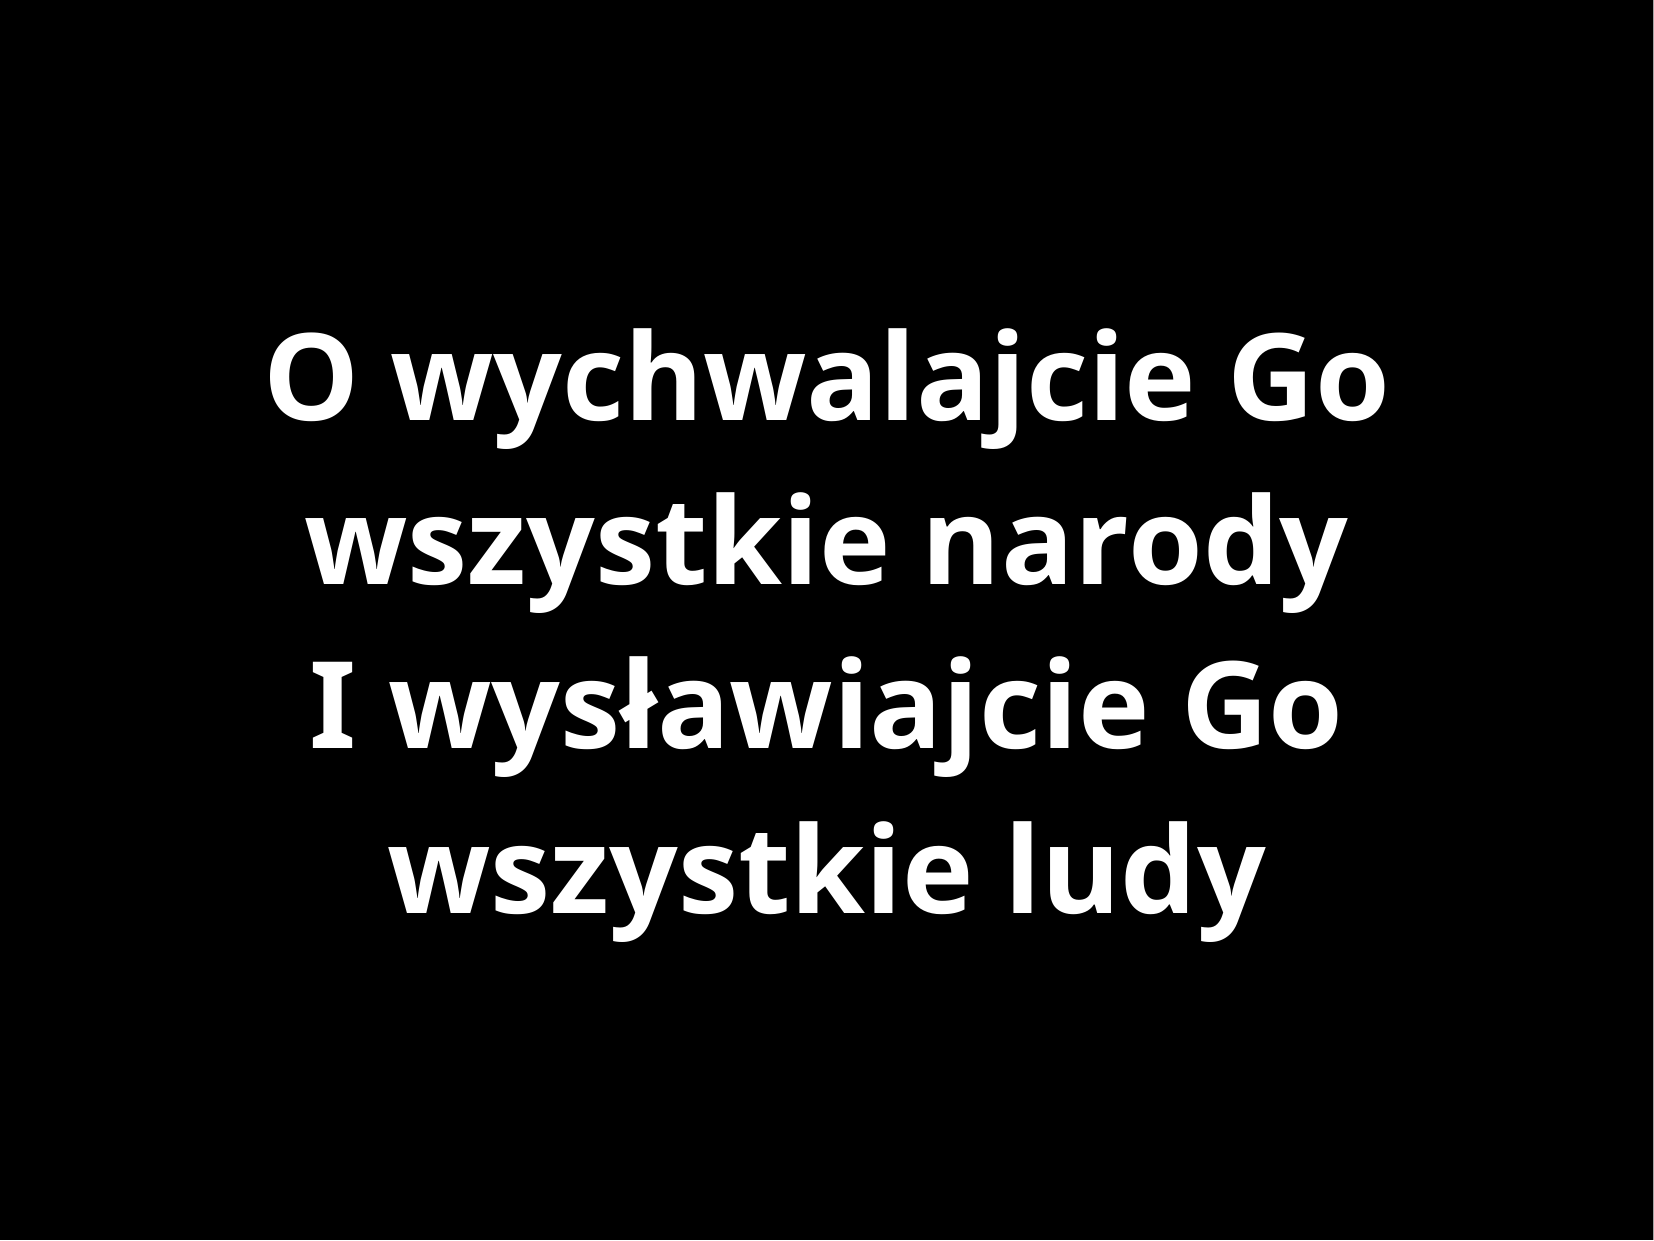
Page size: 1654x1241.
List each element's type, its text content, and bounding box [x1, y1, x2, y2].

title O wychwalajcie Go wszystkie narody I wysławiajcie Go wszystkie ludy [0, 0, 1654, 1241]
